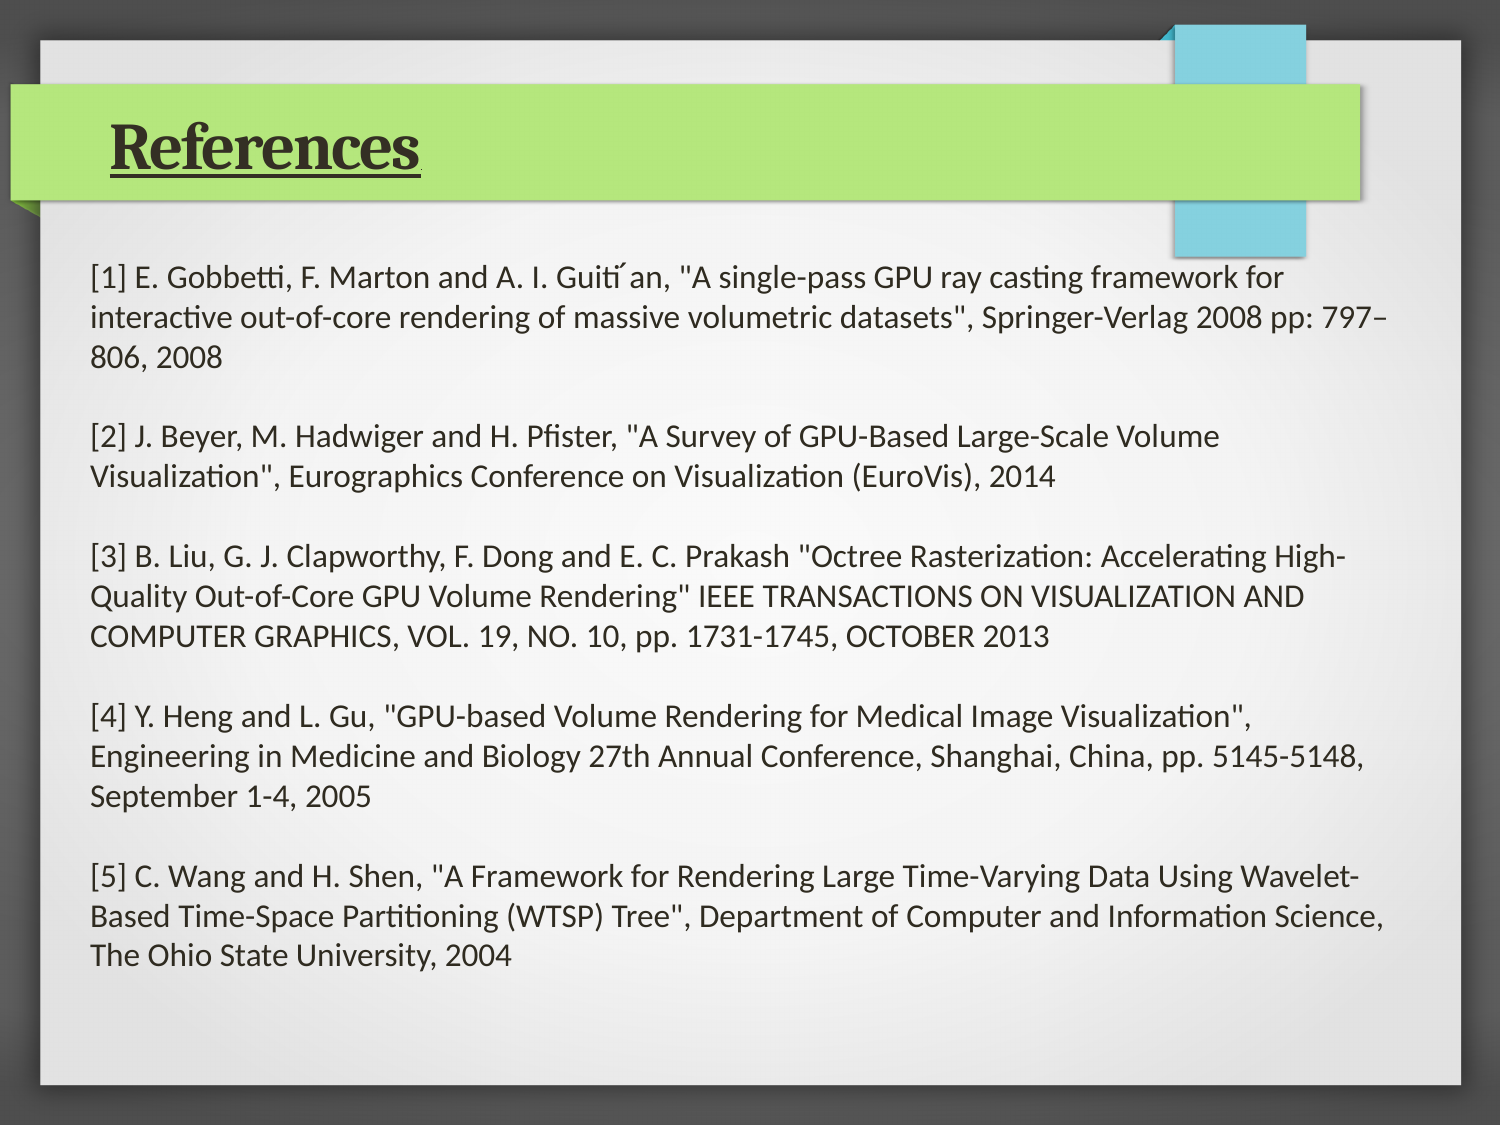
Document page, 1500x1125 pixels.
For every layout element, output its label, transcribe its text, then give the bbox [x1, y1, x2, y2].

title References [94, 94, 1345, 200]
picture [0, 0, 1500, 1125]
list [1] E. Gobbetti, F. Marton and A. I. Guiti ́an, "A single-pass GPU ray casting framework for interactive out-of-core rendering of massive volumetric datasets", Springer-Verlag 2008 pp: 797–806, 2008 [2] J. Beyer, M. Hadwiger and H. Pfister, "A Survey of GPU-Based Large-Scale Volume Visualization", Eurographics Conference on Visualization (EuroVis), 2014 [3] B. Liu, G. J. Clapworthy, F. Dong and E. C. Prakash "Octree Rasterization: Accelerating High-Quality Out-of-Core GPU Volume Rendering" IEEE TRANSACTIONS ON VISUALIZATION AND COMPUTER GRAPHICS, VOL. 19, NO. 10, pp. 1731-1745, OCTOBER 2013 [4] Y. Heng and L. Gu, "GPU-based Volume Rendering for Medical Image Visualization", Engineering in Medicine and Biology 27th Annual Conference, Shanghai, China, pp. 5145-5148, September 1-4, 2005 [5] C. Wang and H. Shen, "A Framework for Rendering Large Time-Varying Data Using Wavelet-Based Time-Space Partitioning (WTSP) Tree", Department of Computer and Information Science, The Ohio State University, 2004 [75, 200, 1425, 1005]
